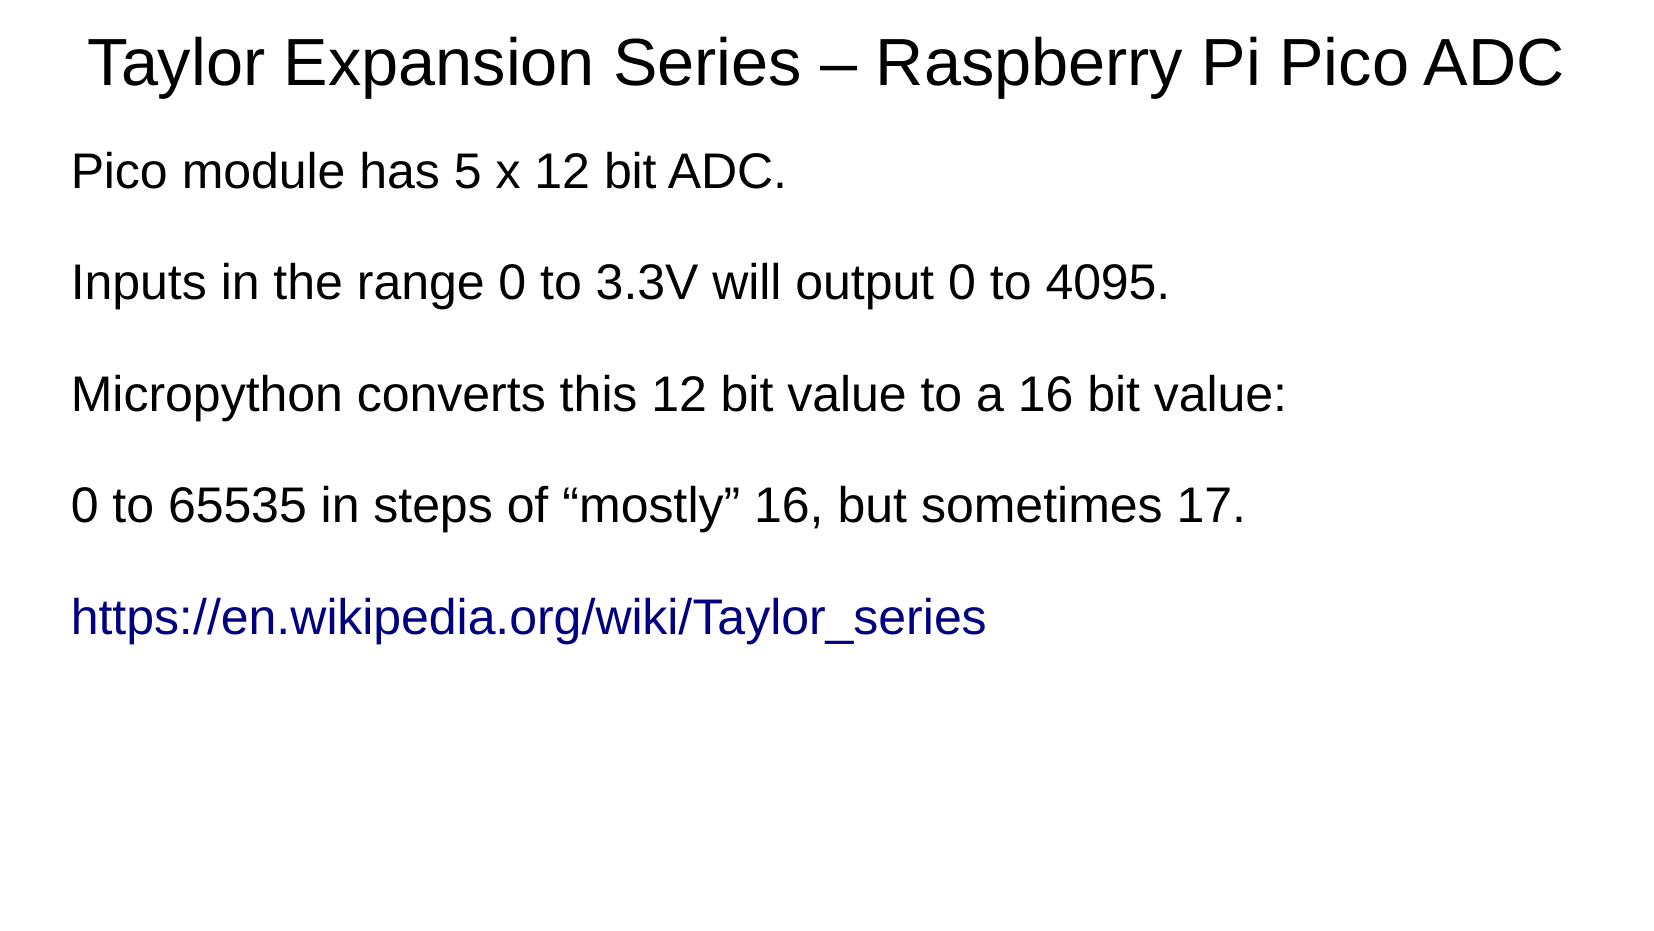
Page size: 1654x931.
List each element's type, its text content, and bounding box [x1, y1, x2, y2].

title Taylor Expansion Series – Raspberry Pi Pico ADC [82, 24, 1571, 100]
text_box Pico module has 5 x 12 bit ADC. Inputs in the range 0 to 3.3V will output 0 to 4095. Micropython converts this 12 bit value to a 16 bit value: 0 to 65535 in steps of “mostly” 16, but sometimes 17. https://en.wikipedia.org/wiki/Taylor_series [70, 143, 1560, 645]
